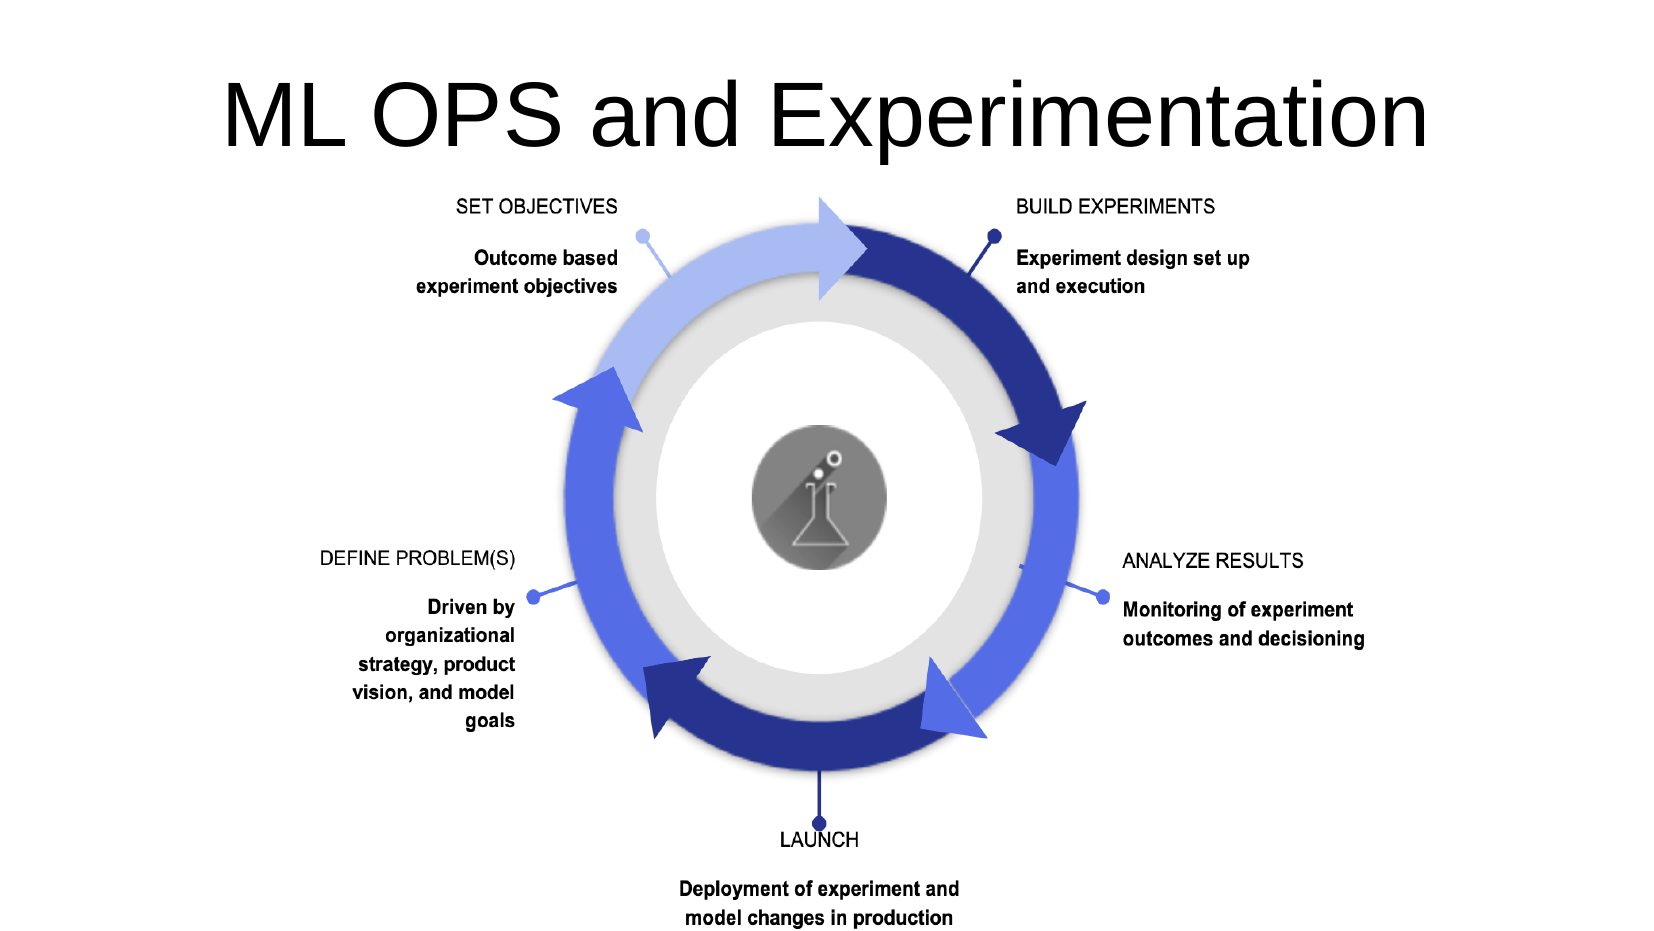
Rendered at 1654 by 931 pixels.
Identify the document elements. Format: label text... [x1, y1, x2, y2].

picture [291, 179, 1366, 931]
title ML OPS and Experimentation [82, 37, 1571, 193]
